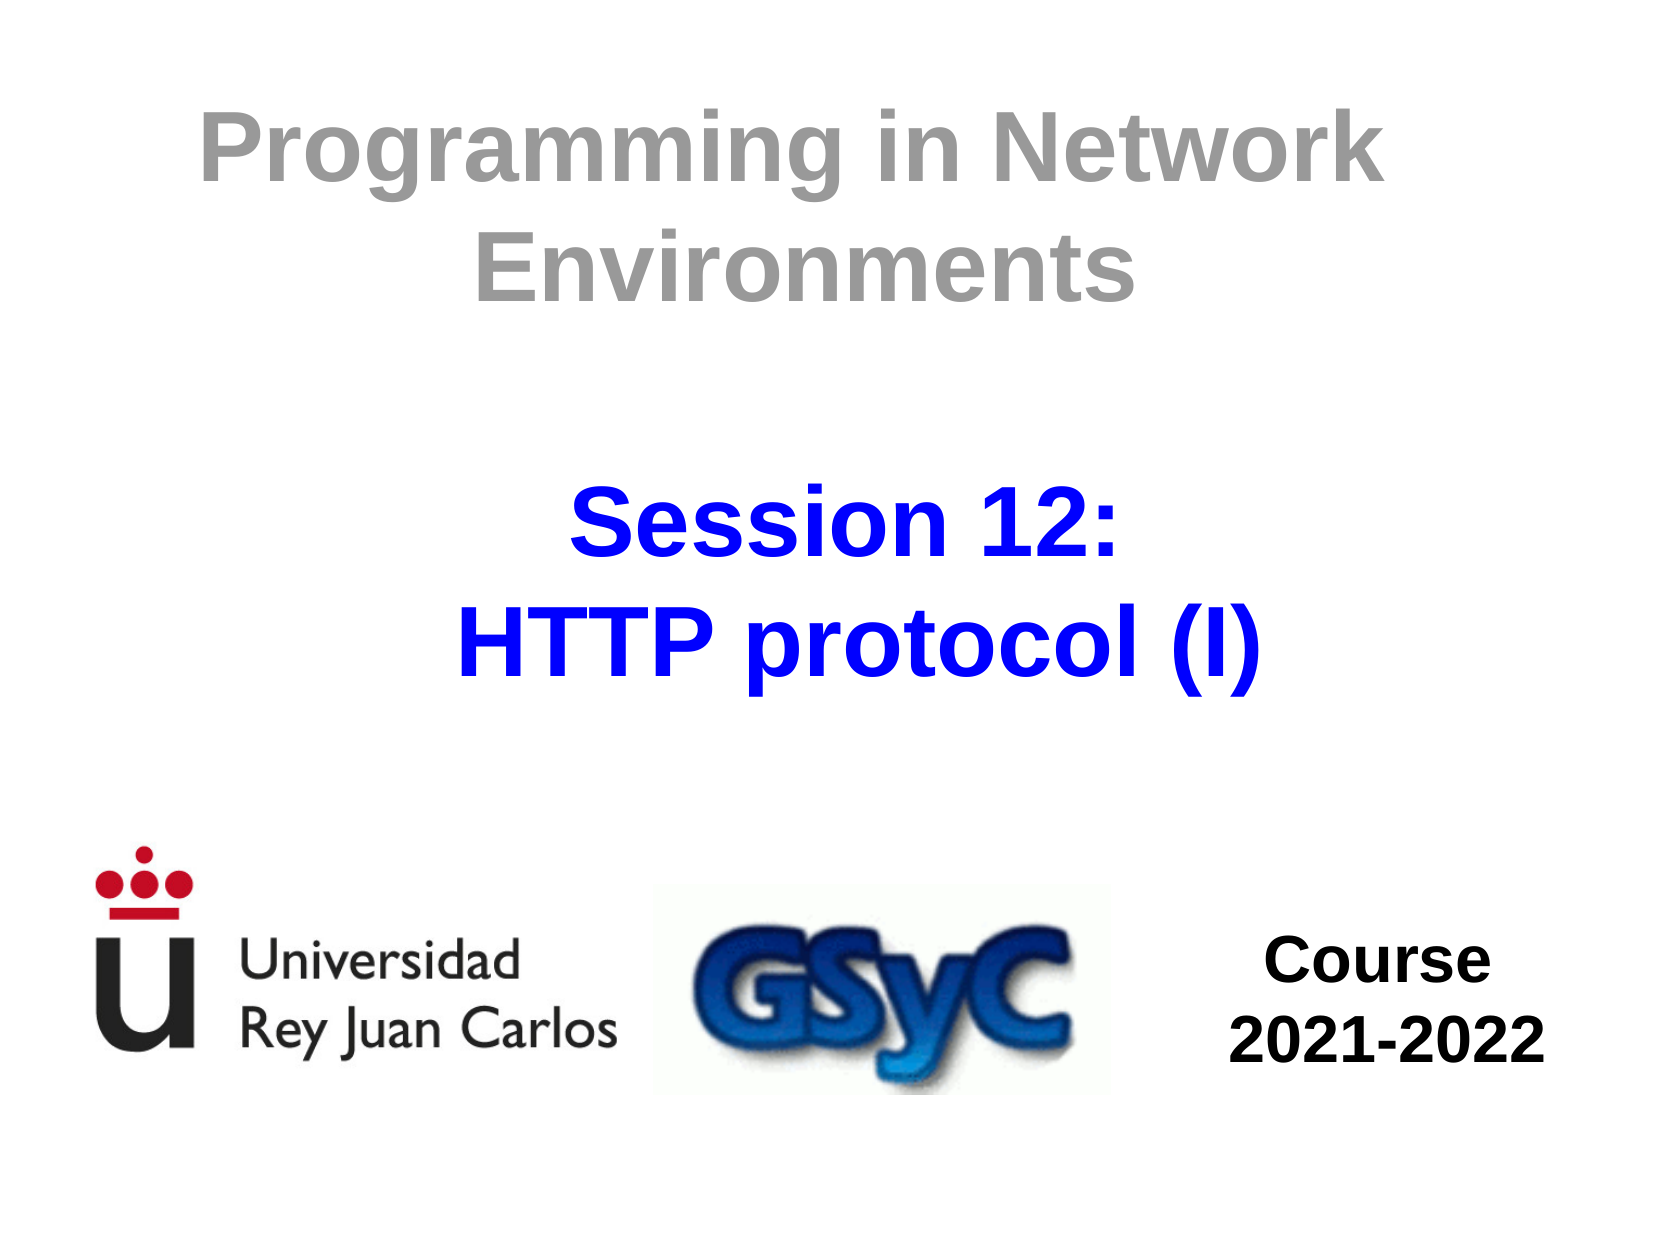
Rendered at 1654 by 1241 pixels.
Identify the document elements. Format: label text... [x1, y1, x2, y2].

picture [653, 885, 1111, 1096]
title Session 12: HTTP protocol (I) [144, 408, 1576, 744]
picture [61, 825, 646, 1081]
title Course 2021-2022 [1185, 915, 1591, 1066]
title Programming in Network Environments [120, 75, 1491, 327]
